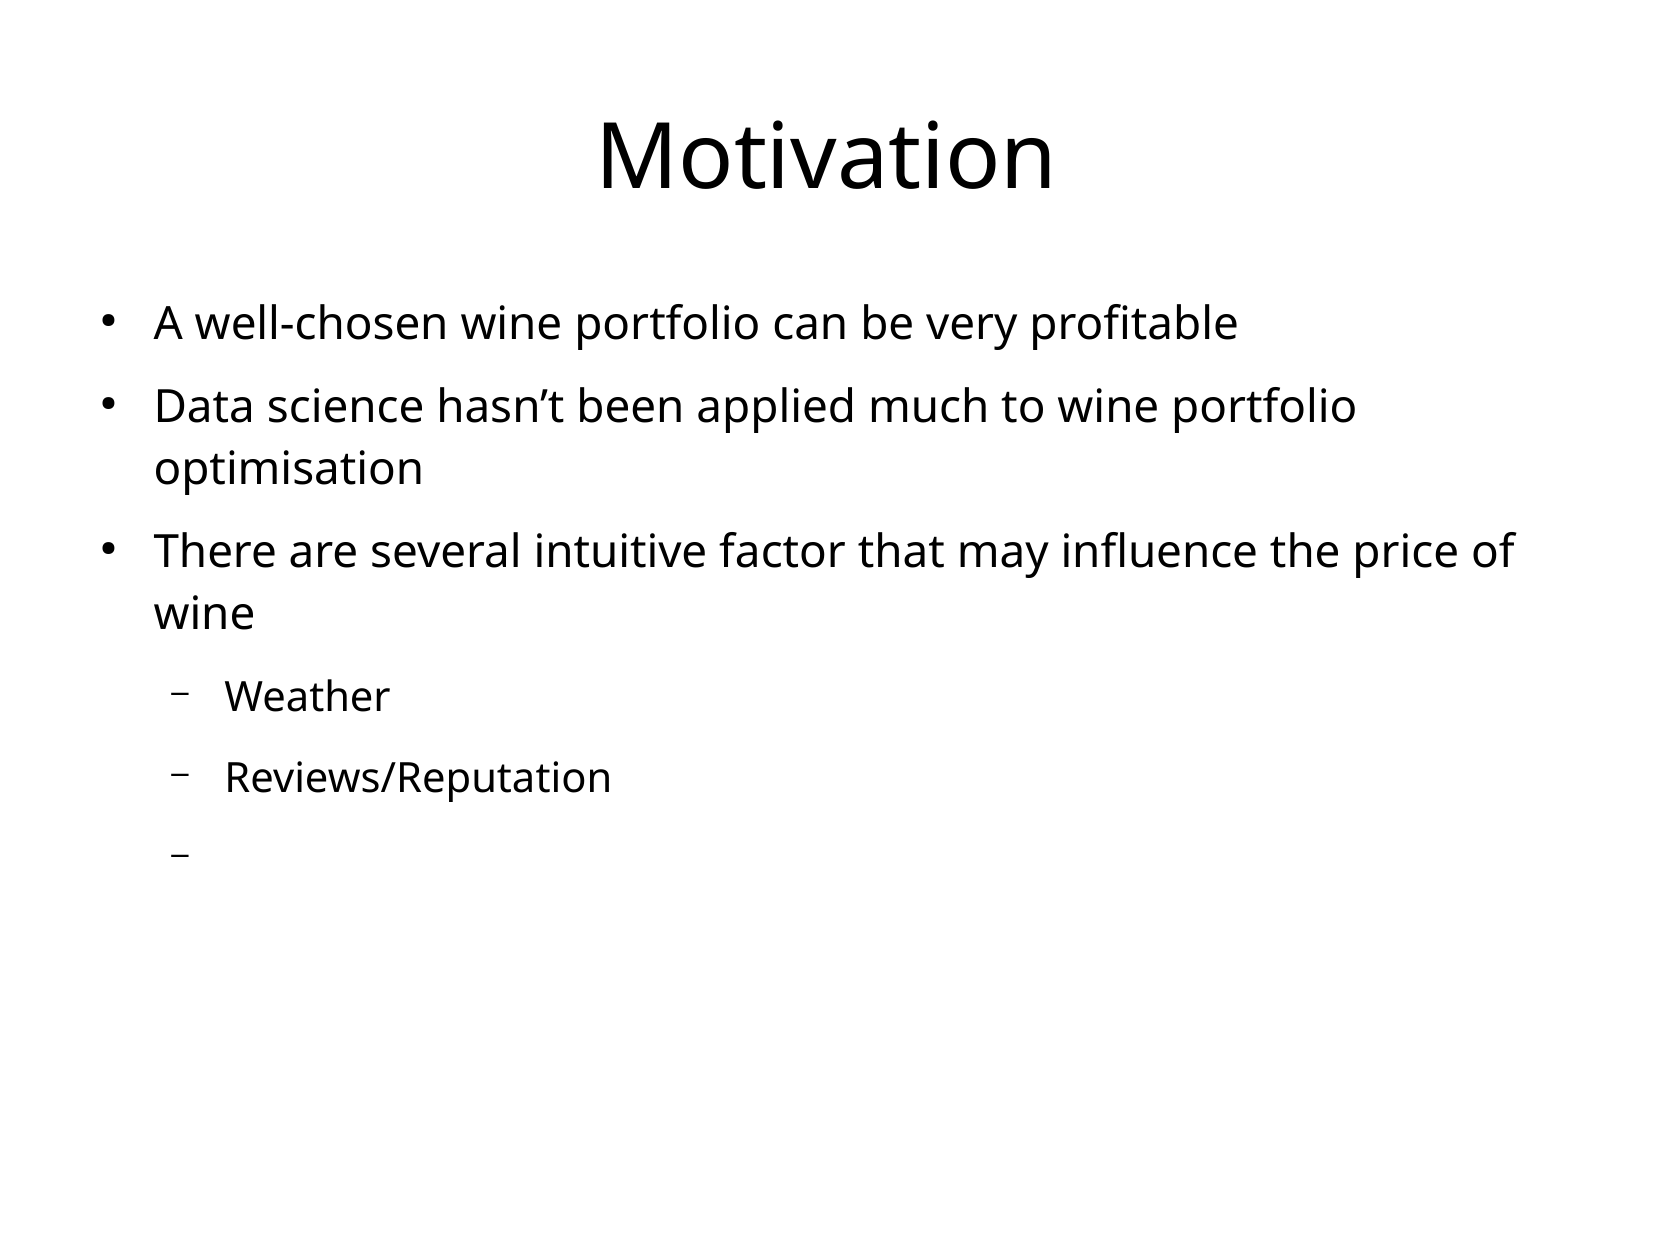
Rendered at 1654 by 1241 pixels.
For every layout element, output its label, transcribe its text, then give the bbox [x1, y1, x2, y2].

title Motivation [82, 49, 1571, 257]
list A well-chosen wine portfolio can be very profitable Data science hasn’t been applied much to wine portfolio optimisation There are several intuitive factor that may influence the price of wine Weather Reviews/Reputation [82, 290, 1571, 1010]
